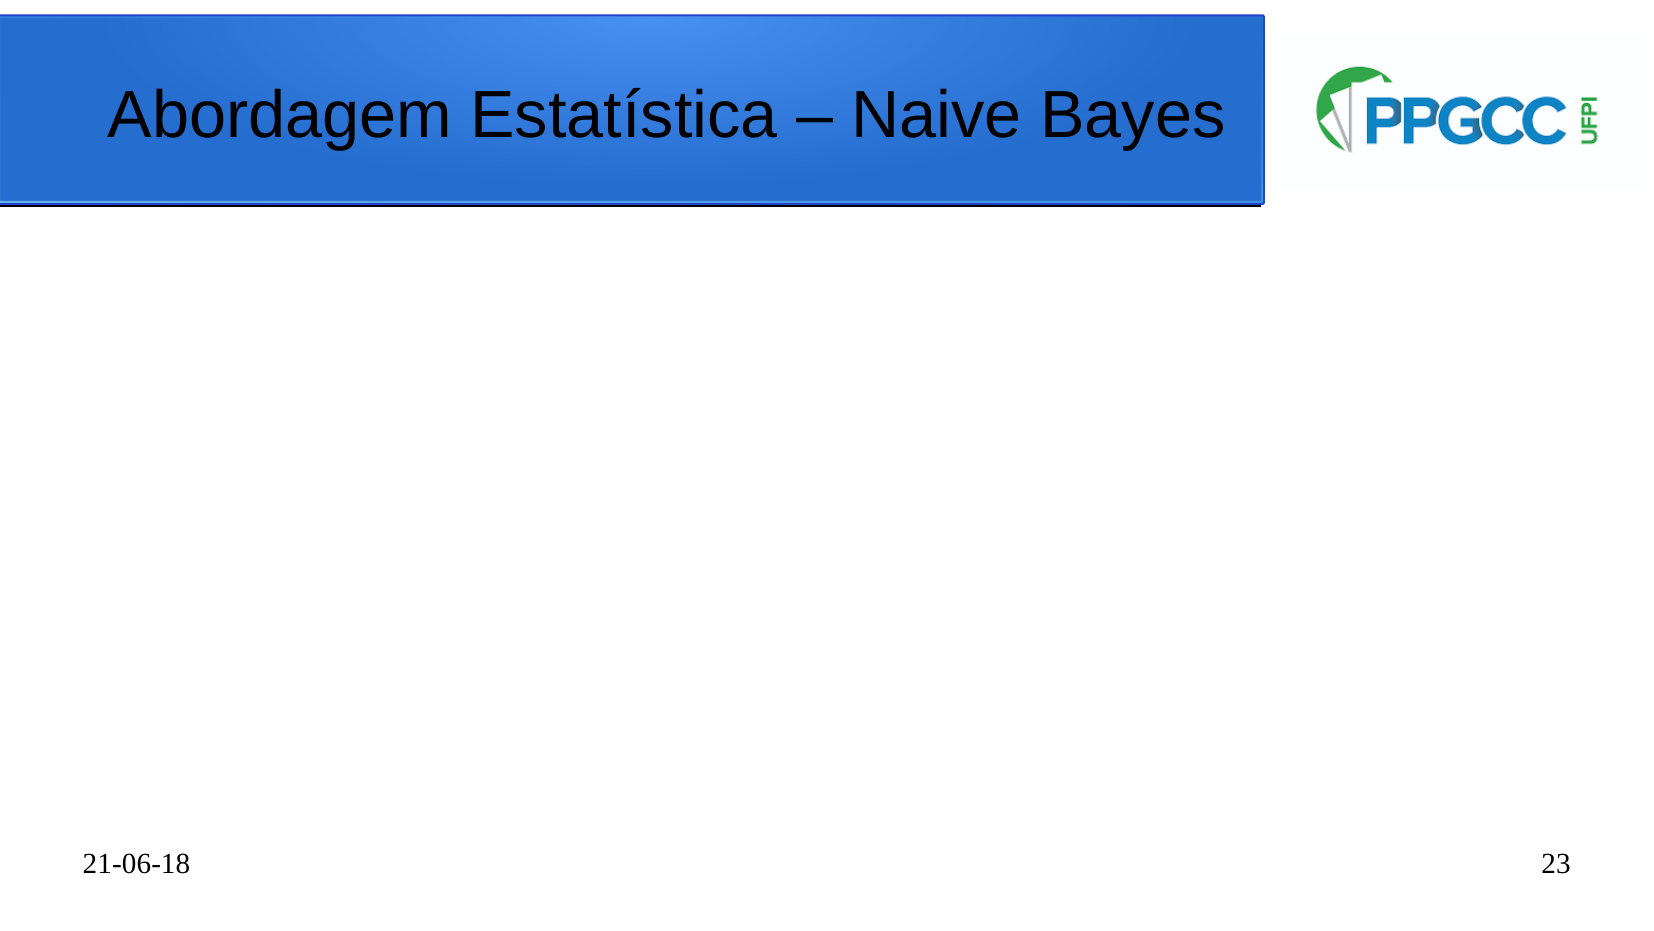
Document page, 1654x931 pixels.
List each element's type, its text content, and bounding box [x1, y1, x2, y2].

picture [1275, 36, 1643, 190]
title Abordagem Estatística – Naive Bayes [82, 37, 1252, 193]
